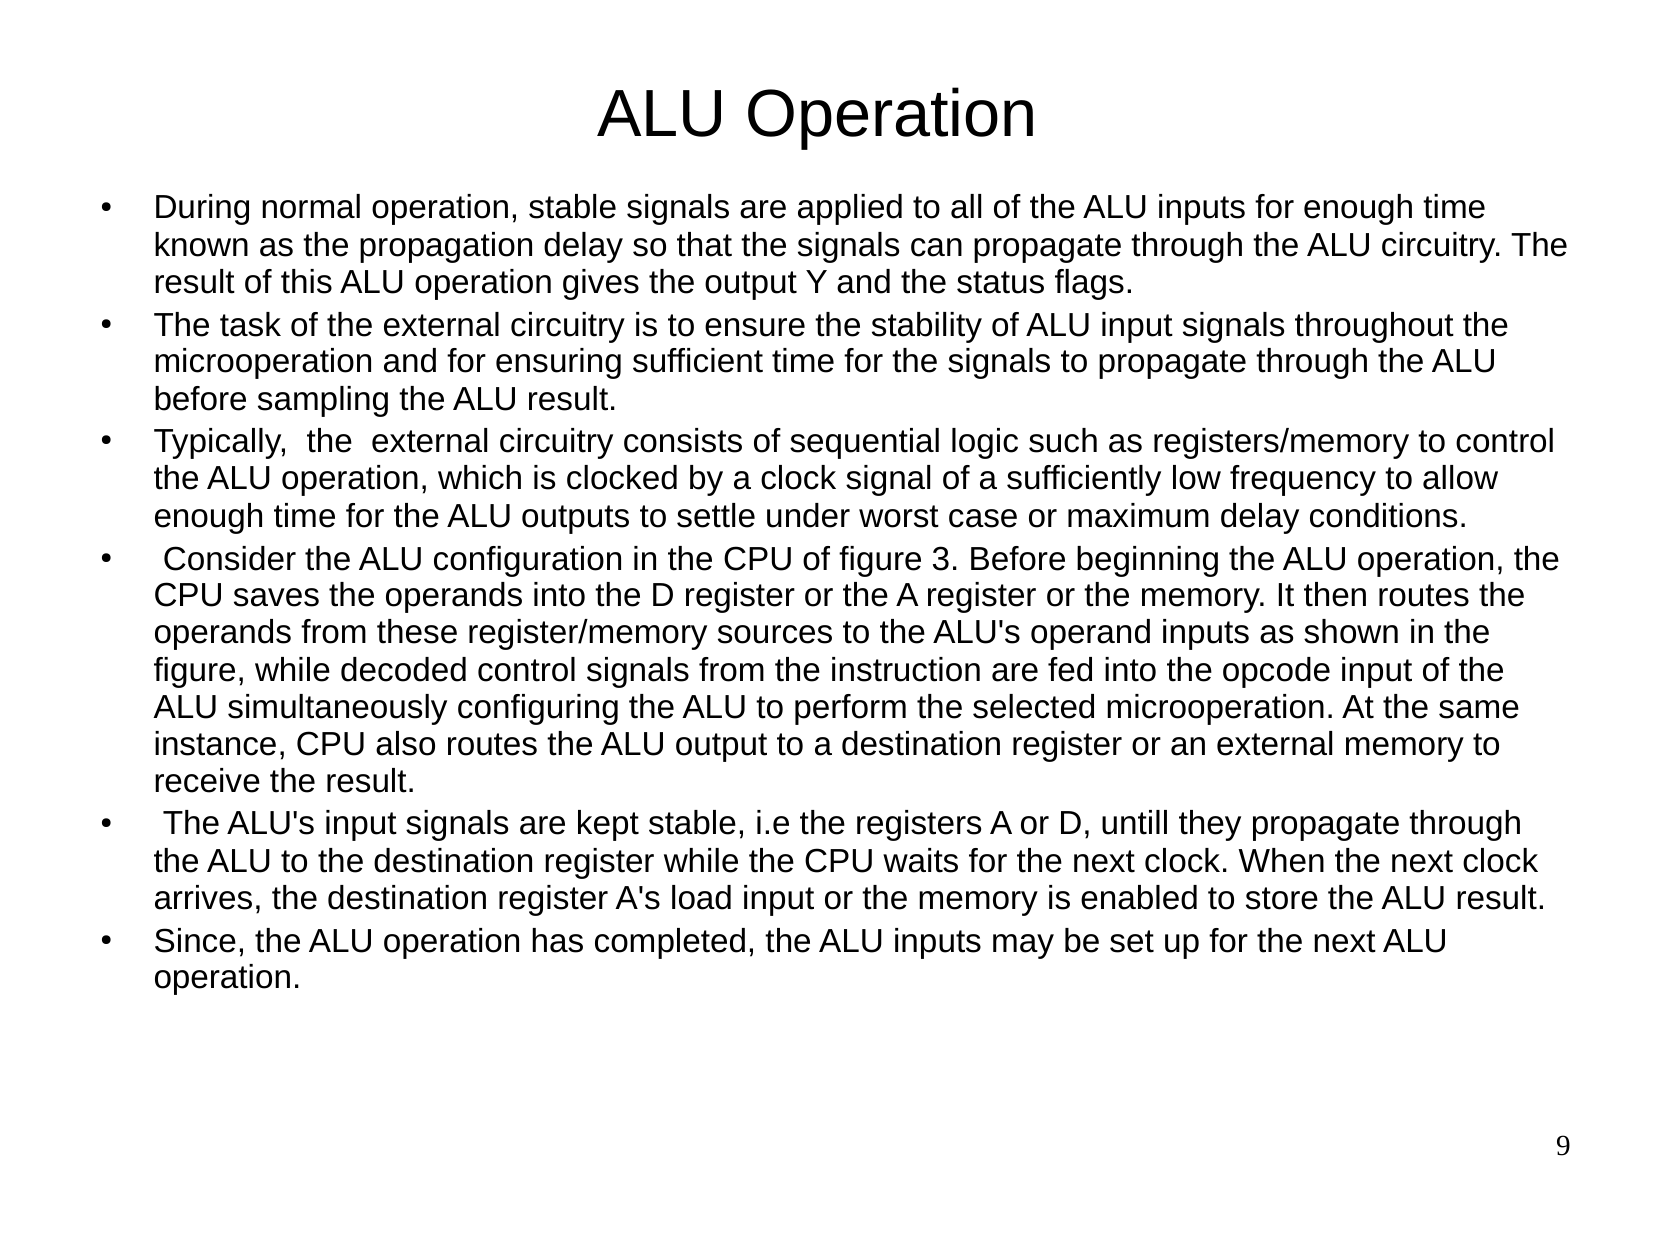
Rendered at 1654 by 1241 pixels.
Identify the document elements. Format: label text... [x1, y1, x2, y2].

title ALU Operation [82, 49, 1571, 178]
list During normal operation, stable signals are applied to all of the ALU inputs for enough time known as the propagation delay so that the signals can propagate through the ALU circuitry. The result of this ALU operation gives the output Y and the status flags. The task of the external circuitry is to ensure the stability of ALU input signals throughout the microoperation and for ensuring sufficient time for the signals to propagate through the ALU before sampling the ALU result. Typically, the external circuitry consists of sequential logic such as registers/memory to control the ALU operation, which is clocked by a clock signal of a sufficiently low frequency to allow enough time for the ALU outputs to settle under worst case or maximum delay conditions. Consider the ALU configuration in the CPU of figure 3. Before beginning the ALU operation, the CPU saves the operands into the D register or the A register or the memory. It then routes the operands from these register/memory sources to the ALU's operand inputs as shown in the figure, while decoded control signals from the instruction are fed into the opcode input of the ALU simultaneously configuring the ALU to perform the selected microoperation. At the same instance, CPU also routes the ALU output to a destination register or an external memory to receive the result. The ALU's input signals are kept stable, i.e the registers A or D, untill they propagate through the ALU to the destination register while the CPU waits for the next clock. When the next clock arrives, the destination register A's load input or the memory is enabled to store the ALU result. Since, the ALU operation has completed, the ALU inputs may be set up for the next ALU operation. [82, 188, 1571, 1010]
